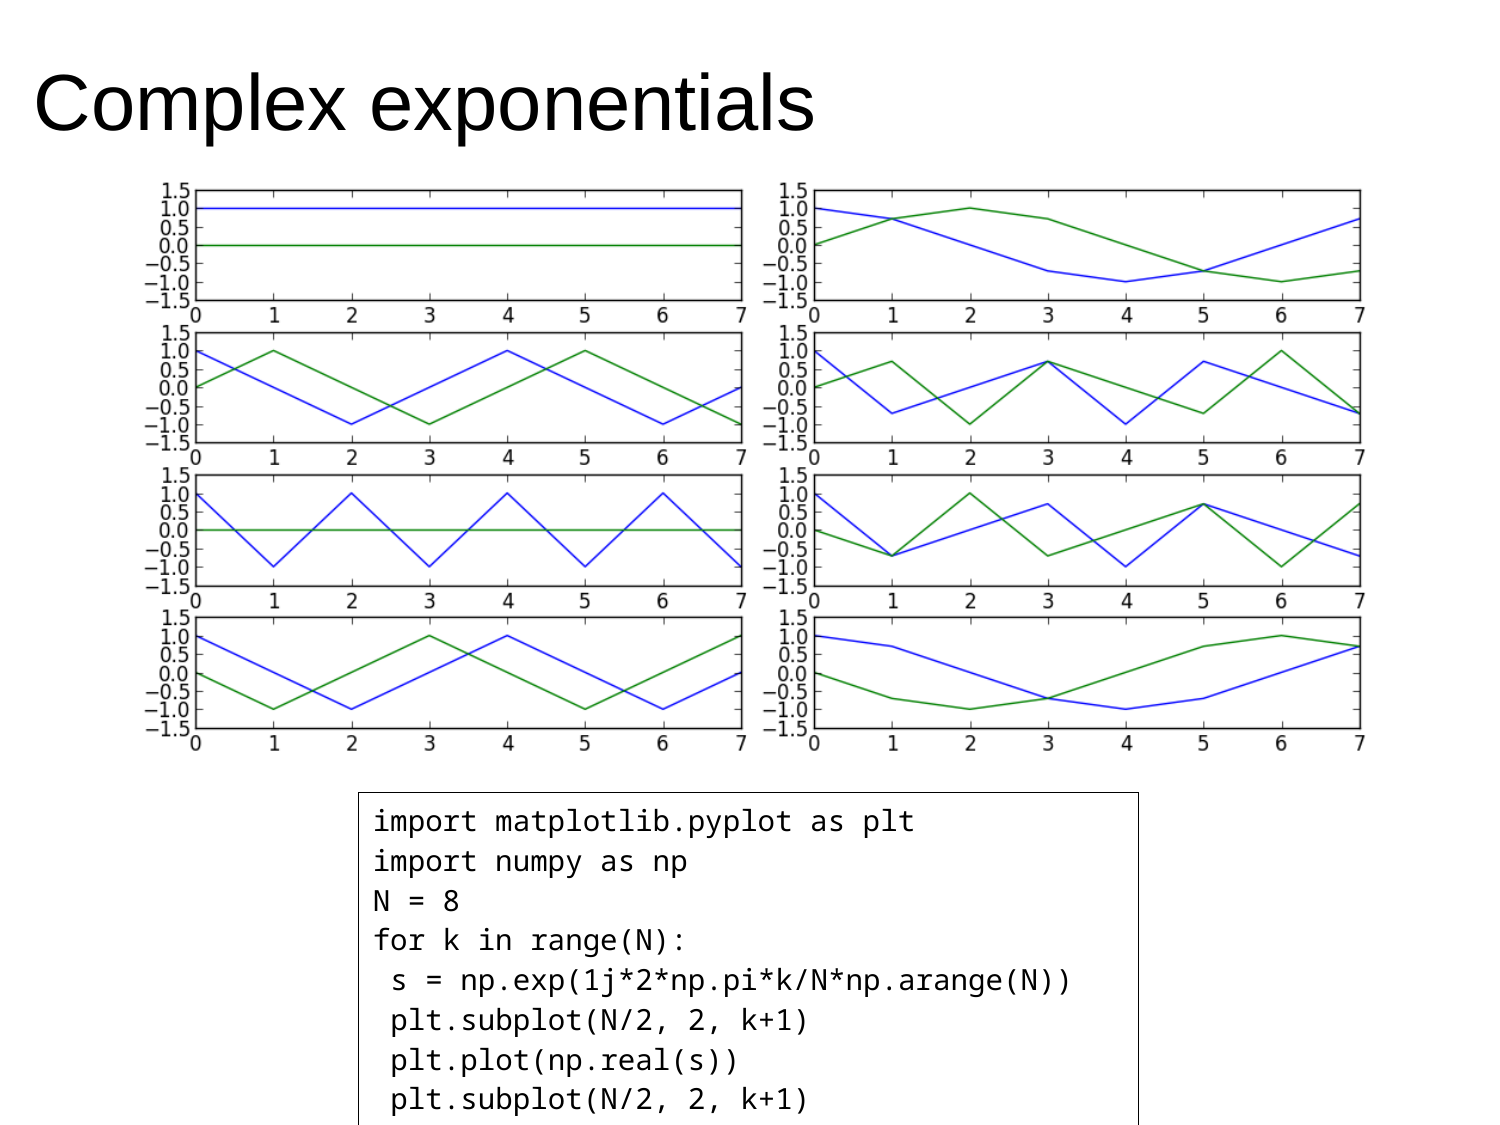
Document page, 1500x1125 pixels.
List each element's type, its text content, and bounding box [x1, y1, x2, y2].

title Complex exponentials [33, 9, 1384, 197]
picture [8, 123, 1500, 795]
text_box import matplotlib.pyplot as plt import numpy as np N = 8 for k in range(N): s = np.exp(1j*2*np.pi*k/N*np.arange(N)) plt.subplot(N/2, 2, k+1) plt.plot(np.real(s)) plt.subplot(N/2, 2, k+1) plt.plot(np.imag(s)) [358, 792, 1139, 1078]
